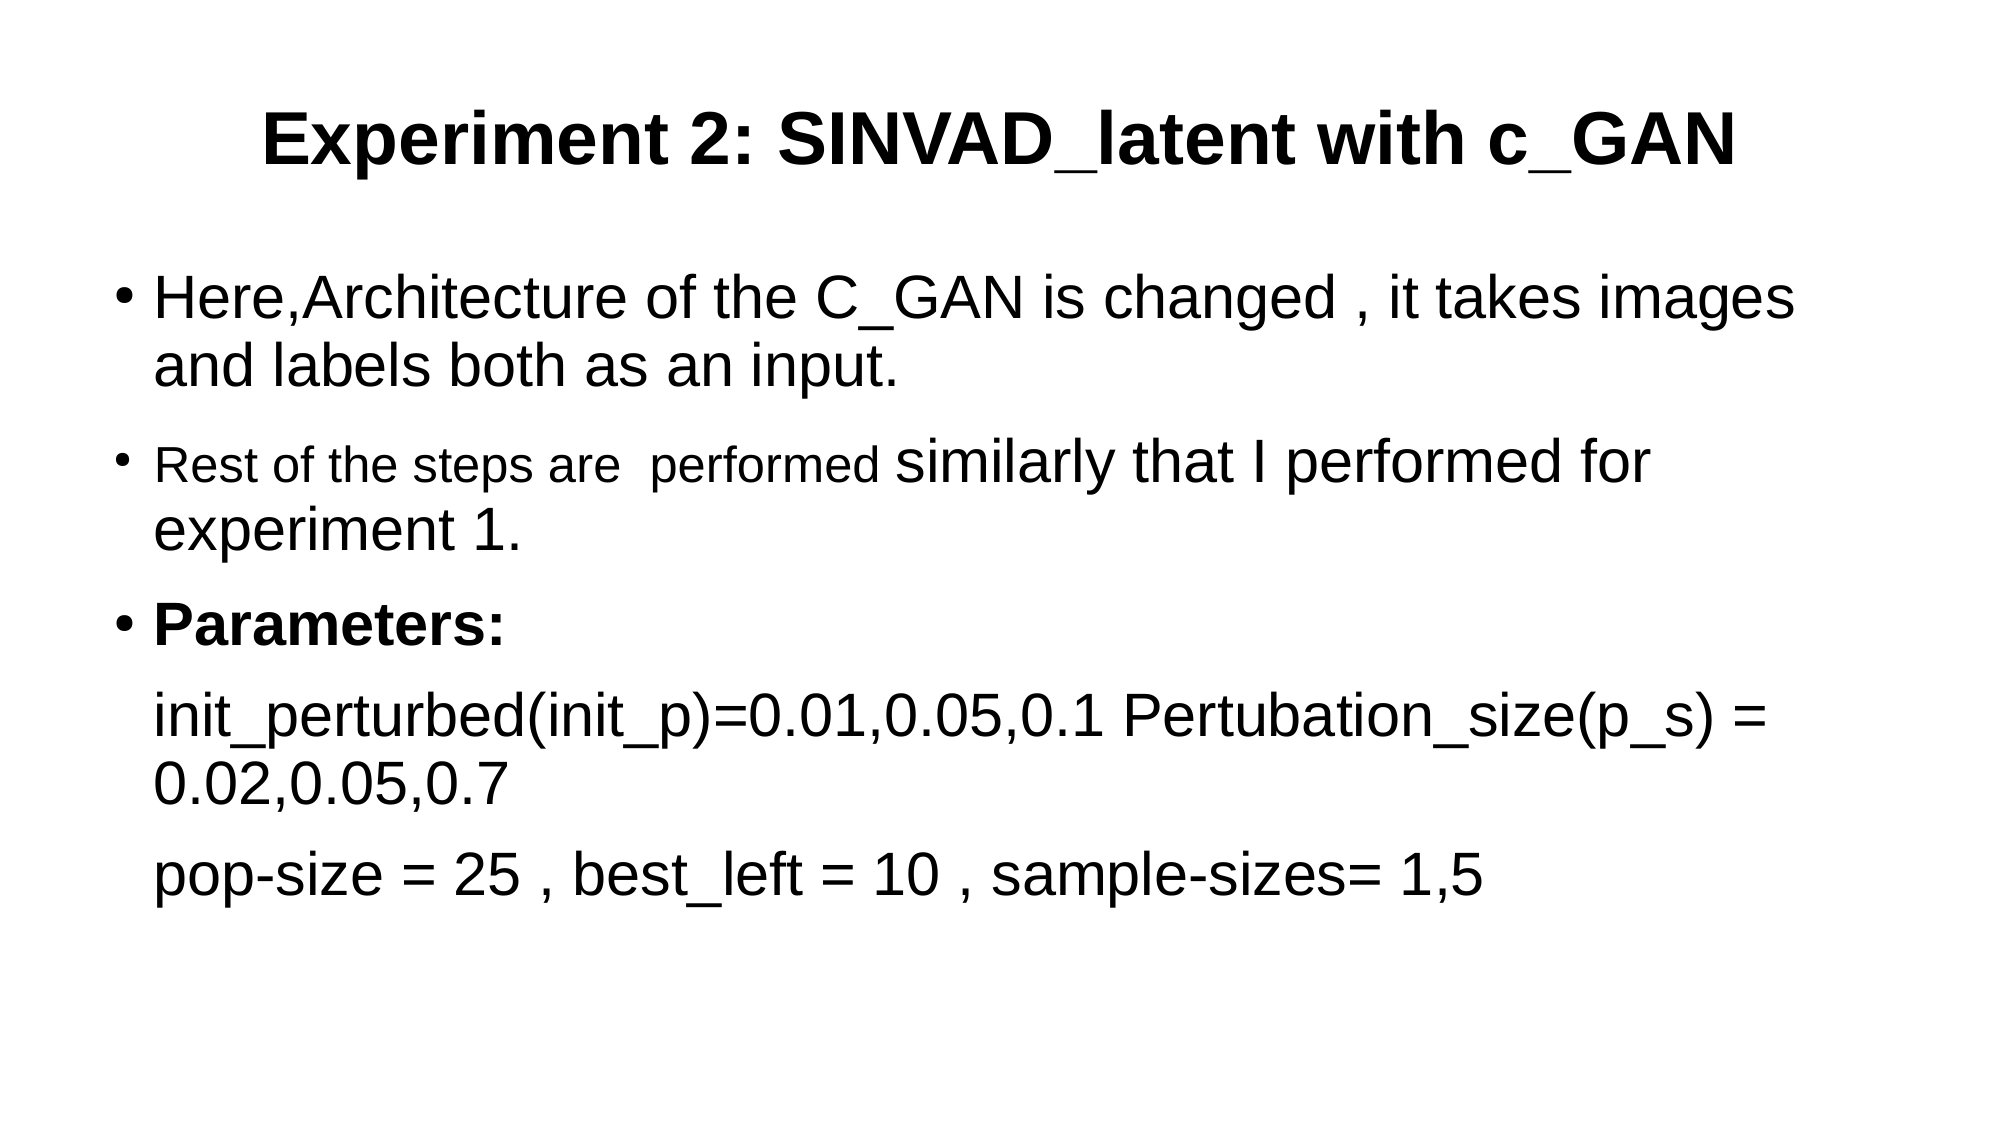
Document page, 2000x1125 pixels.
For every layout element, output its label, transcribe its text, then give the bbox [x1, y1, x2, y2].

list Here,Architecture of the C_GAN is changed , it takes images and labels both as an input. Rest of the steps are performed similarly that I performed for experiment 1. Parameters: init_perturbed(init_p)=0.01,0.05,0.1 Pertubation_size(p_s) = 0.02,0.05,0.7 pop-size = 25 , best_left = 10 , sample-sizes= 1,5 [99, 263, 1900, 916]
title Experiment 2: SINVAD_latent with c_GAN [99, 44, 1900, 233]
